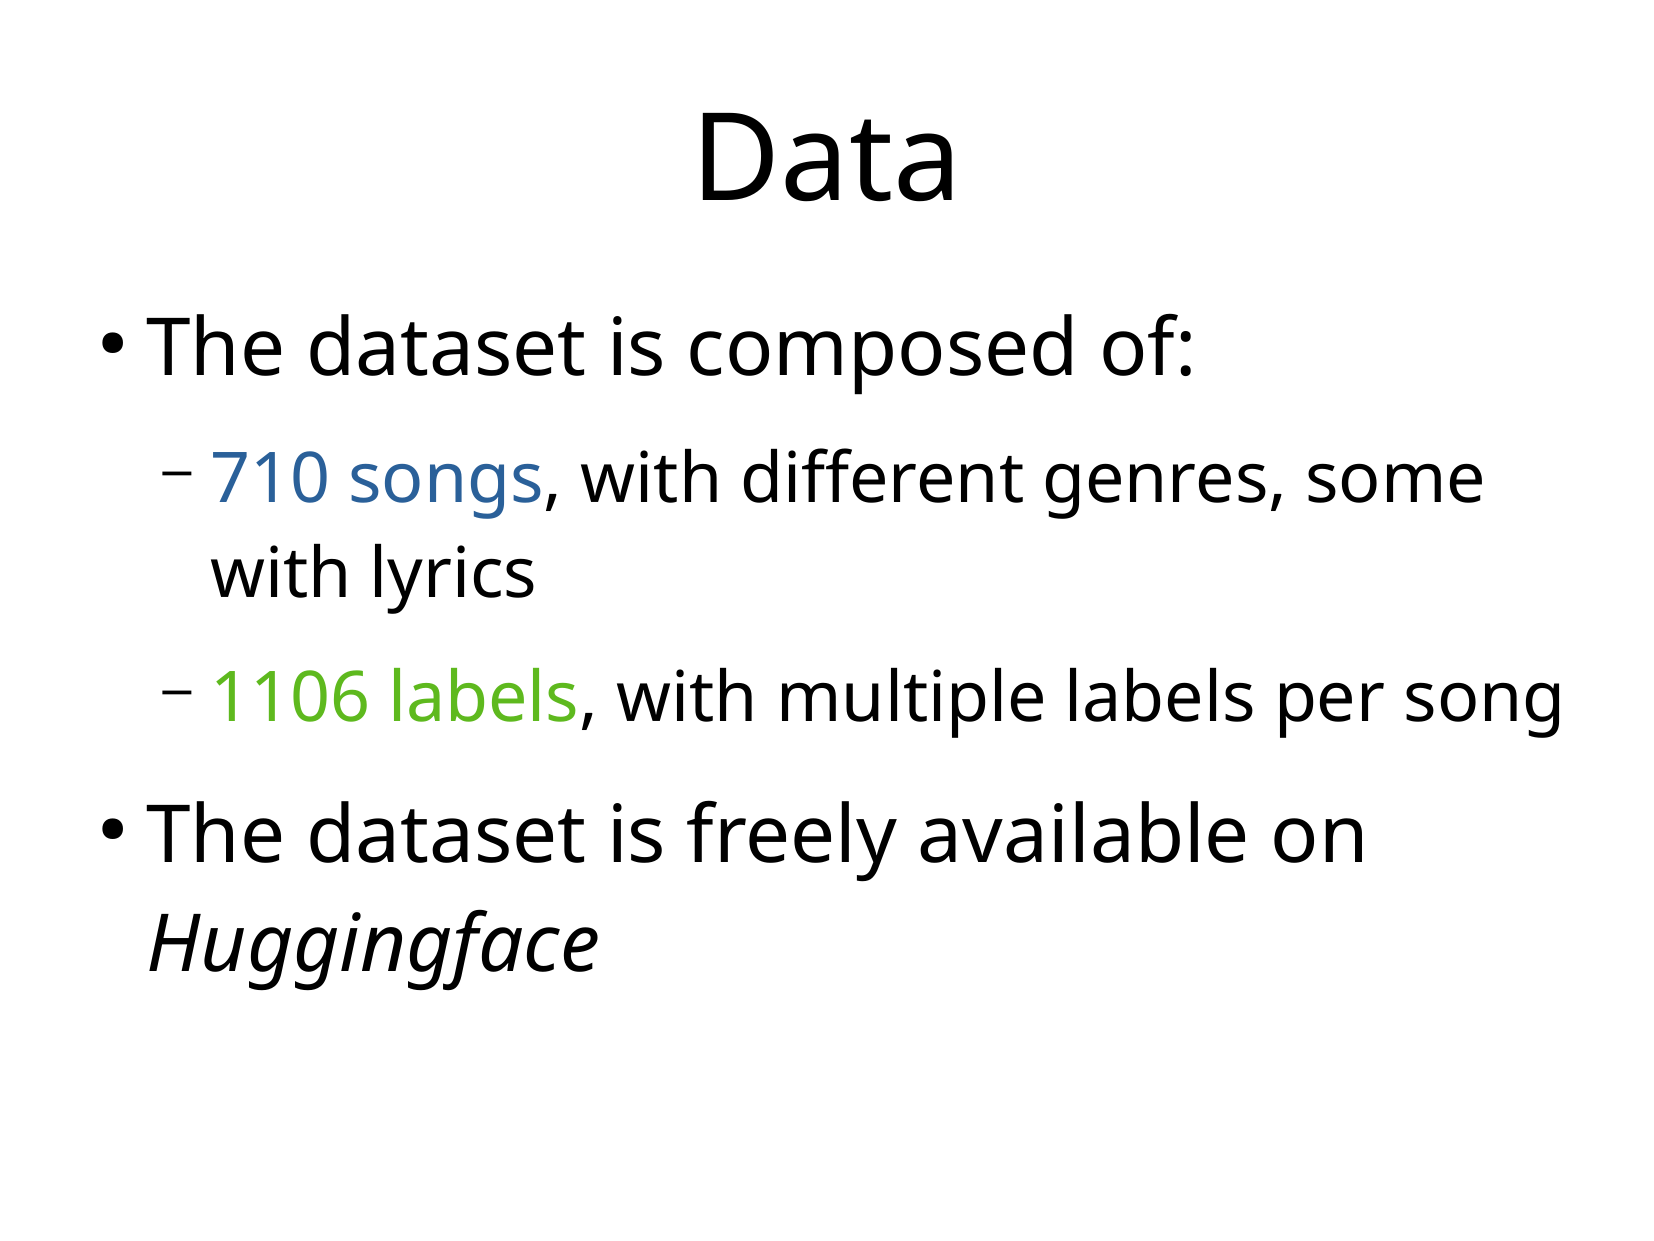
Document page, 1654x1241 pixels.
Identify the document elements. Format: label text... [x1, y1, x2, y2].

title Data [82, 49, 1571, 257]
list The dataset is composed of: 710 songs, with different genres, some with lyrics 1106 labels, with multiple labels per song The dataset is freely available on Huggingface [82, 290, 1571, 1010]
